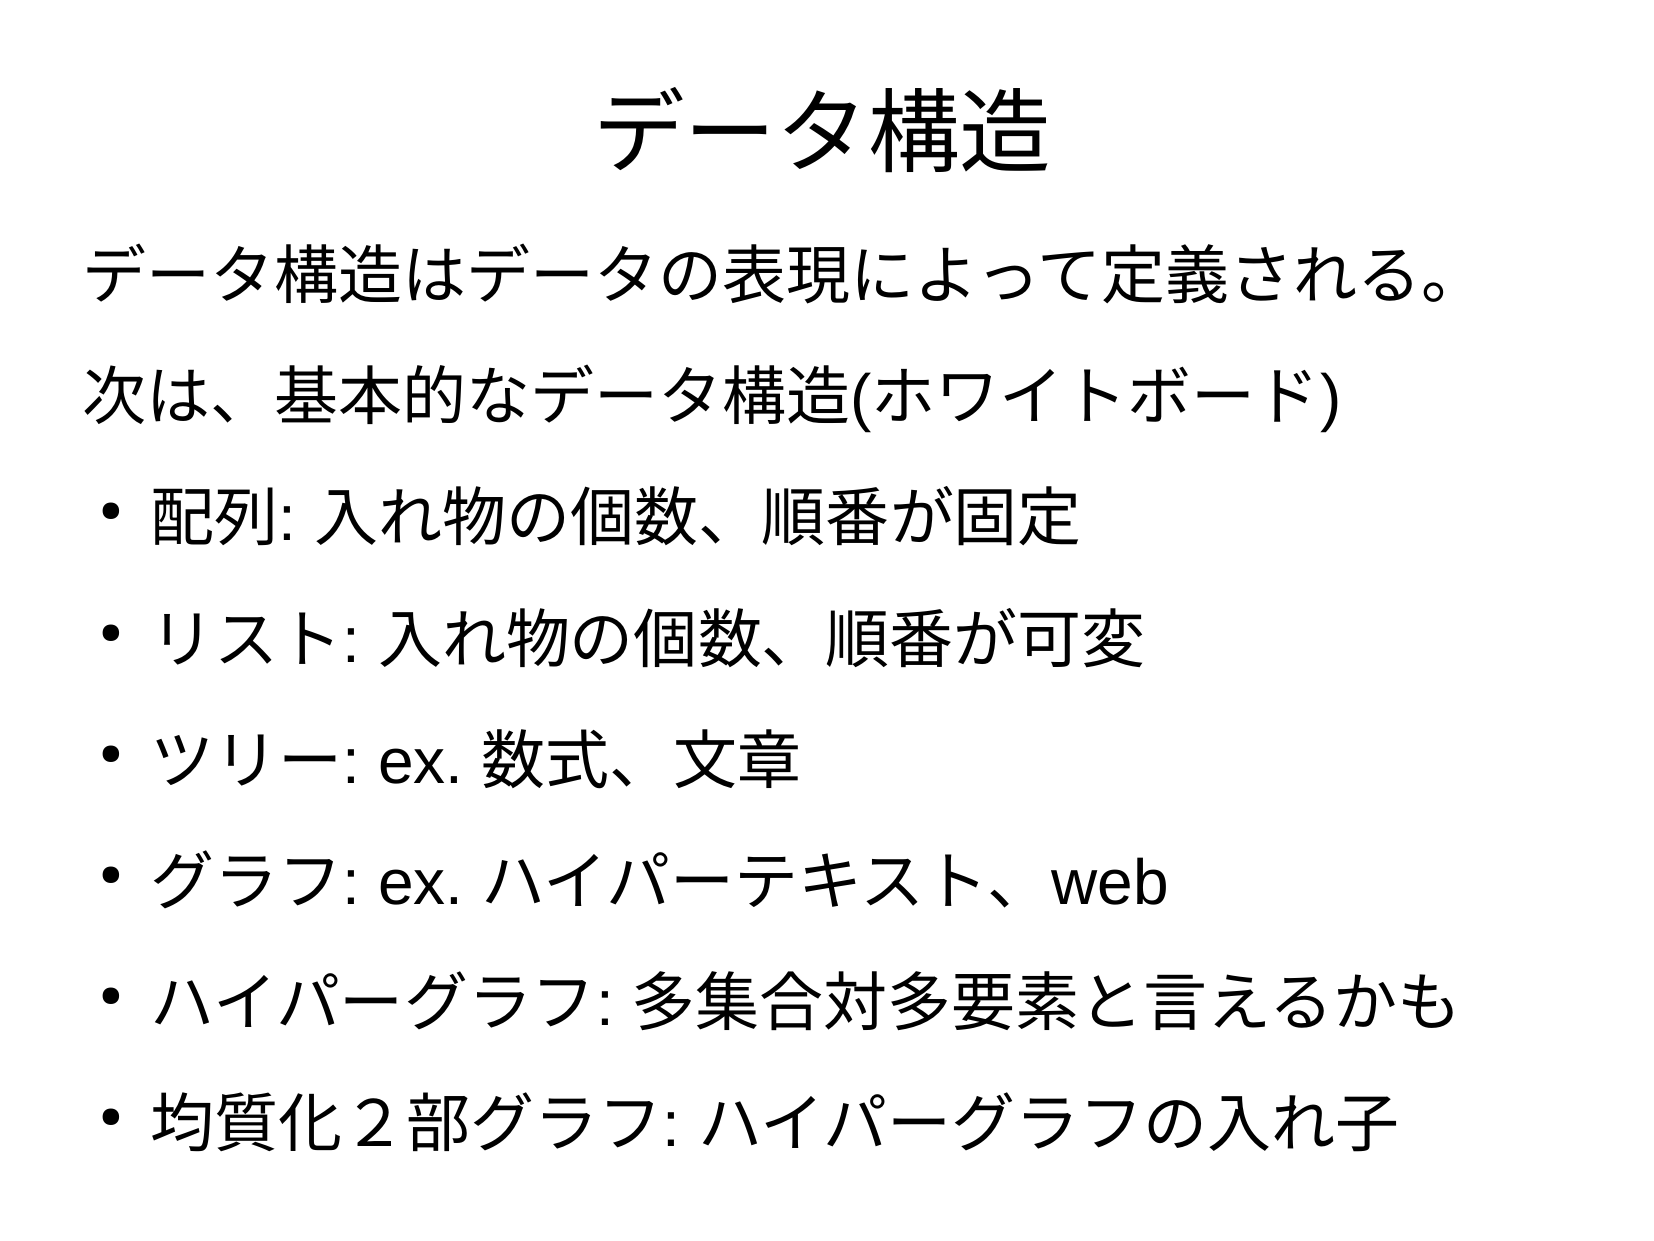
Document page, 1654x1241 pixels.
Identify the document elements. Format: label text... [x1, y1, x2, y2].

title データ構造 [78, 21, 1567, 229]
list データ構造はデータの表現によって定義される。 次は、基本的なデータ構造(ホワイトボード) 配列: 入れ物の個数、順番が固定 リスト: 入れ物の個数、順番が可変 ツリー: ex. 数式、文章 グラフ: ex. ハイパーテキスト、web ハイパーグラフ: 多集合対多要素と言えるかも 均質化２部グラフ: ハイパーグラフの入れ子 [82, 224, 1571, 1170]
